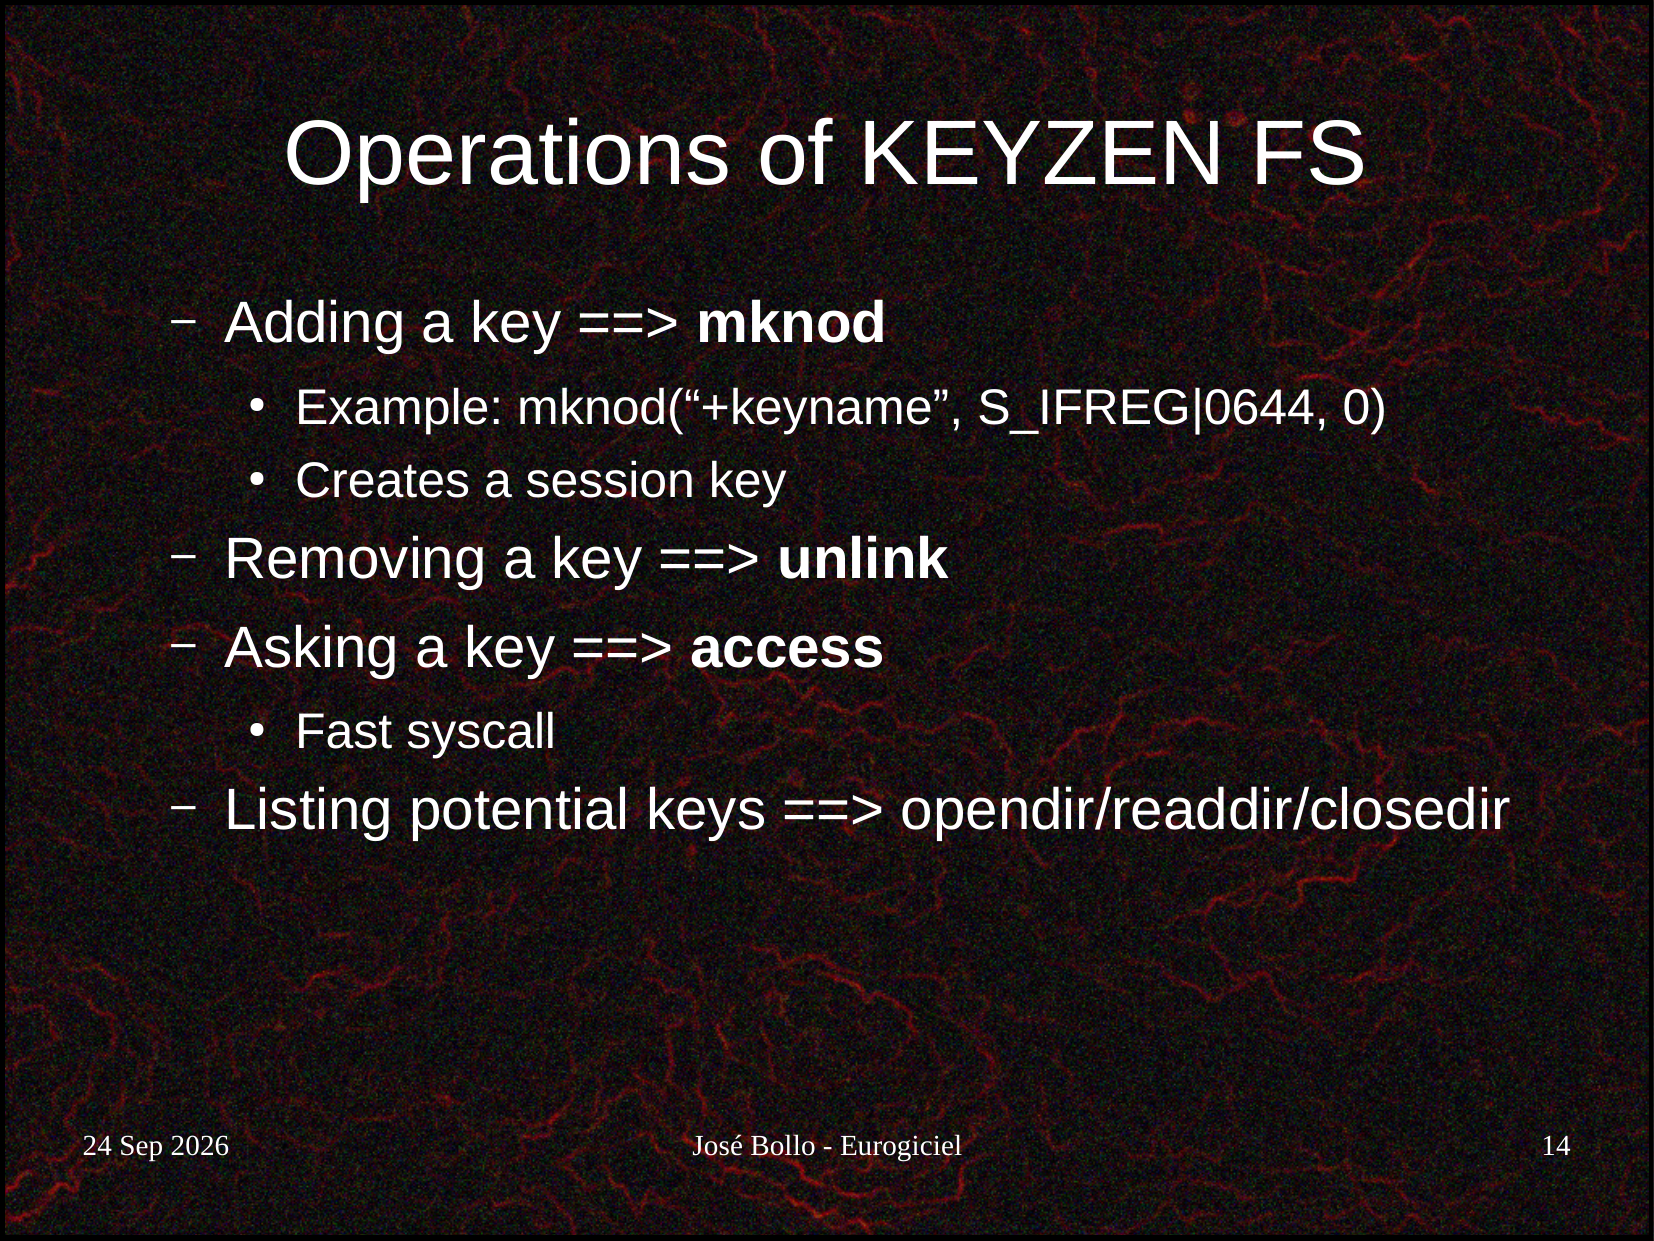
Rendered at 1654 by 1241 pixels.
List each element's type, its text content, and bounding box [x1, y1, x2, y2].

picture [5, 5, 1649, 1235]
title Operations of KEYZEN FS [82, 49, 1571, 257]
list Adding a key ==> mknod Example: mknod(“+keyname”, S_IFREG|0644, 0) Creates a session key Removing a key ==> unlink Asking a key ==> access Fast syscall Listing potential keys ==> opendir/readdir/closedir [82, 290, 1571, 1010]
